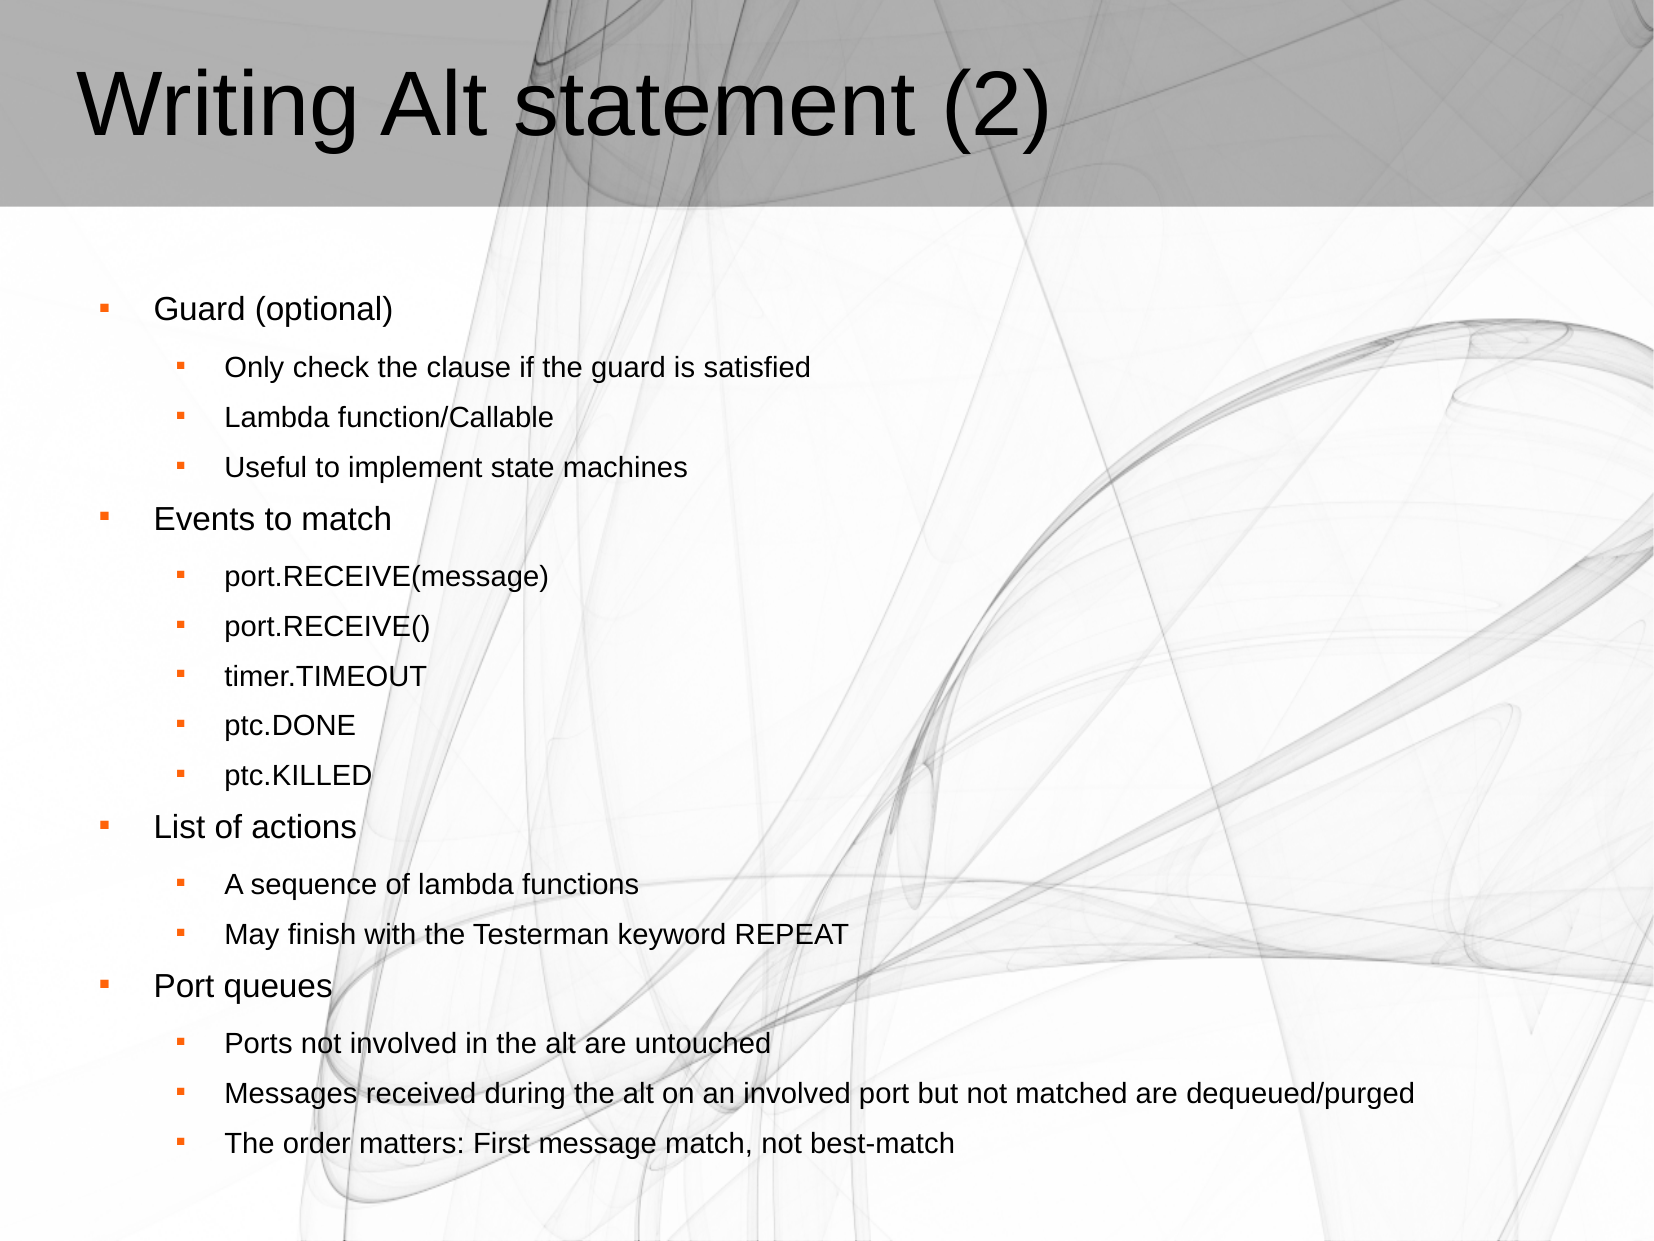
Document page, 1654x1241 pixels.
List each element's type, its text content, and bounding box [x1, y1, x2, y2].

list Guard (optional) Only check the clause if the guard is satisfied Lambda function/Callable Useful to implement state machines Events to match port.RECEIVE(message) port.RECEIVE() timer.TIMEOUT ptc.DONE ptc.KILLED List of actions A sequence of lambda functions May finish with the Testerman keyword REPEAT Port queues Ports not involved in the alt are untouched Messages received during the alt on an involved port but not matched are dequeued/purged The order matters: First message match, not best-match [82, 290, 1571, 1159]
title Writing Alt statement (2) [76, 7, 1565, 200]
